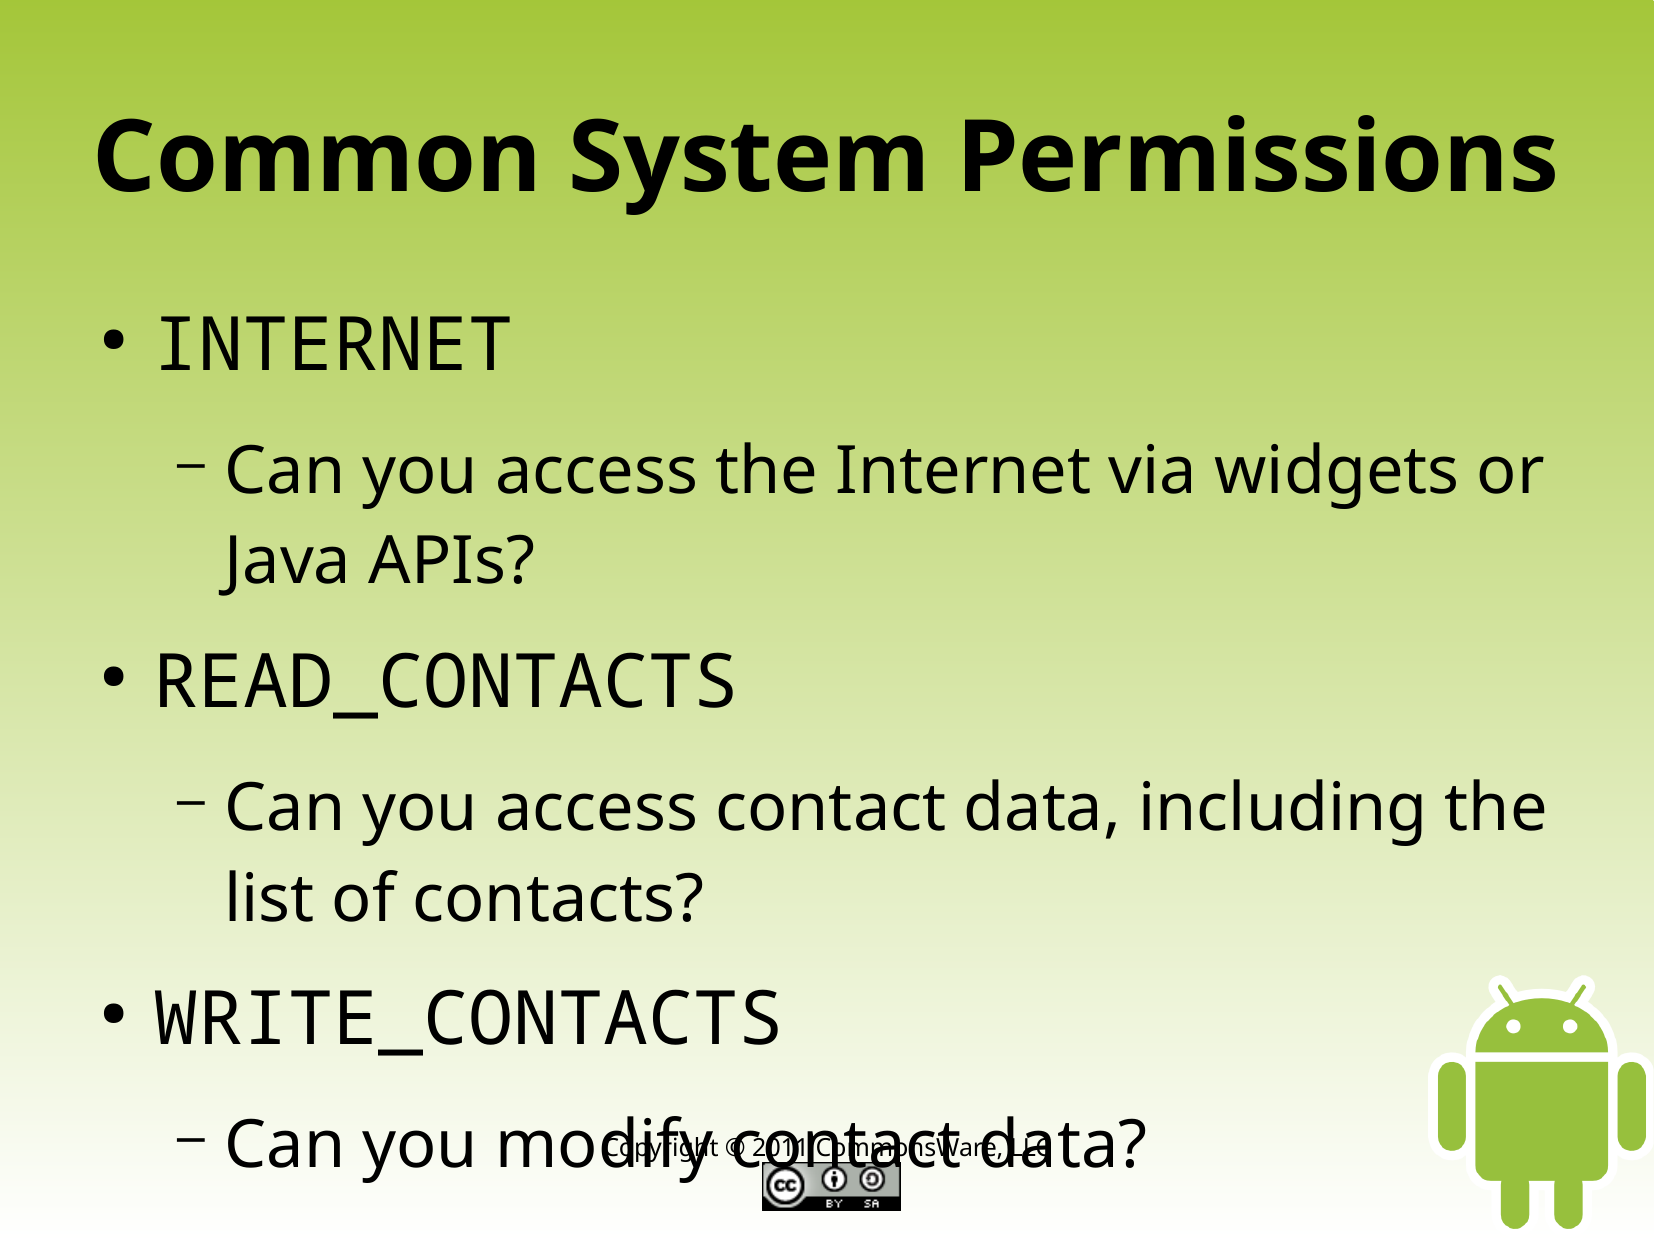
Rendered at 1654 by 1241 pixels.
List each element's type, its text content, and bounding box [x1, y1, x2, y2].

title Common System Permissions [82, 49, 1571, 257]
list INTERNET Can you access the Internet via widgets or Java APIs? READ_CONTACTS Can you access contact data, including the list of contacts? WRITE_CONTACTS Can you modify contact data? [82, 290, 1571, 1109]
picture [762, 1162, 901, 1211]
picture [1428, 975, 1654, 1238]
